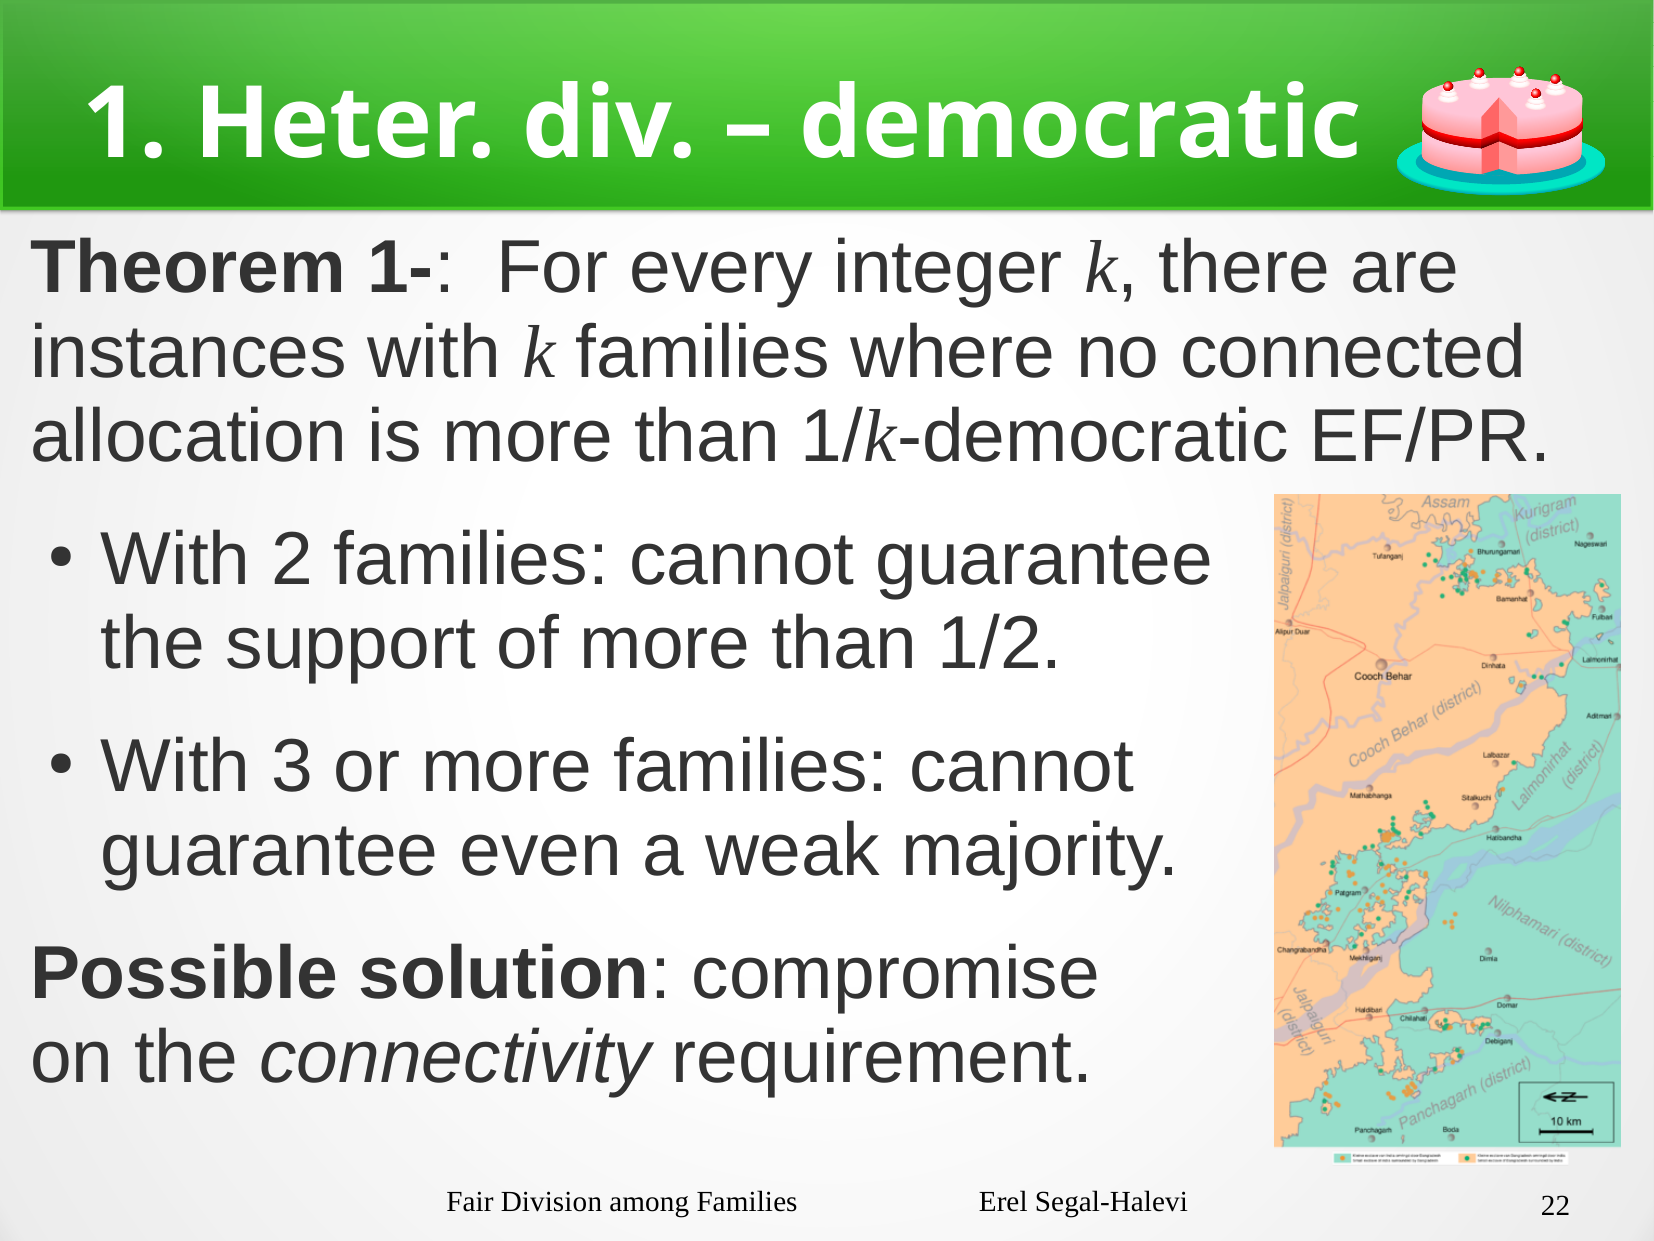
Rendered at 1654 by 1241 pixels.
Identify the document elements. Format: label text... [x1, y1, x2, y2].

list Theorem 1-: For every integer k, there are instances with k families where no connected allocation is more than 1/k-democratic EF/PR. With 2 families: cannot guarantee the support of more than 1/2. With 3 or more families: cannot guarantee even a weak majority. Possible solution: compromise on the connectivity requirement. [30, 225, 1636, 1156]
title 1. Heter. div. – democratic [82, 0, 1381, 255]
picture [1397, 66, 1606, 196]
picture [1274, 494, 1621, 1171]
